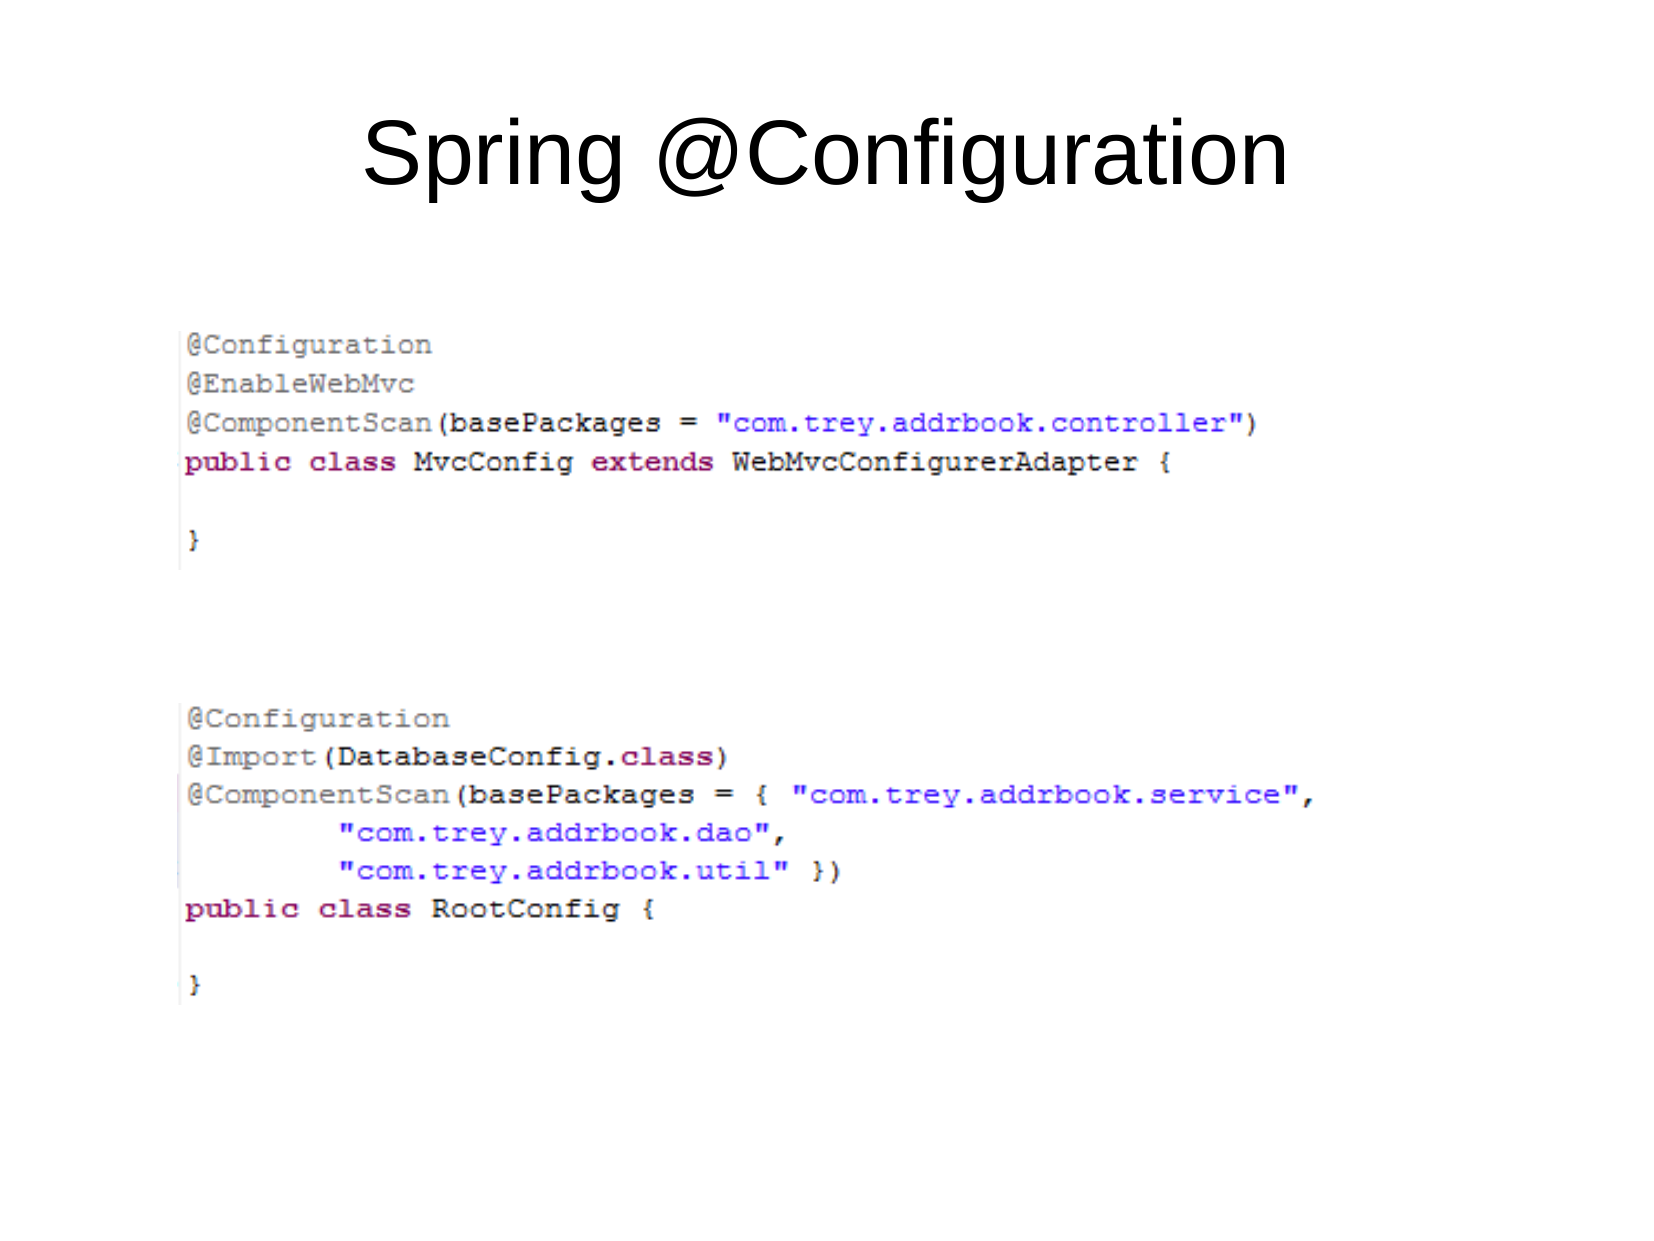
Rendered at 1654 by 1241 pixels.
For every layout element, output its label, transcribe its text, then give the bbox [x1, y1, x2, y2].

picture [177, 331, 1276, 571]
picture [177, 703, 1336, 1006]
title Spring @Configuration [82, 49, 1571, 257]
